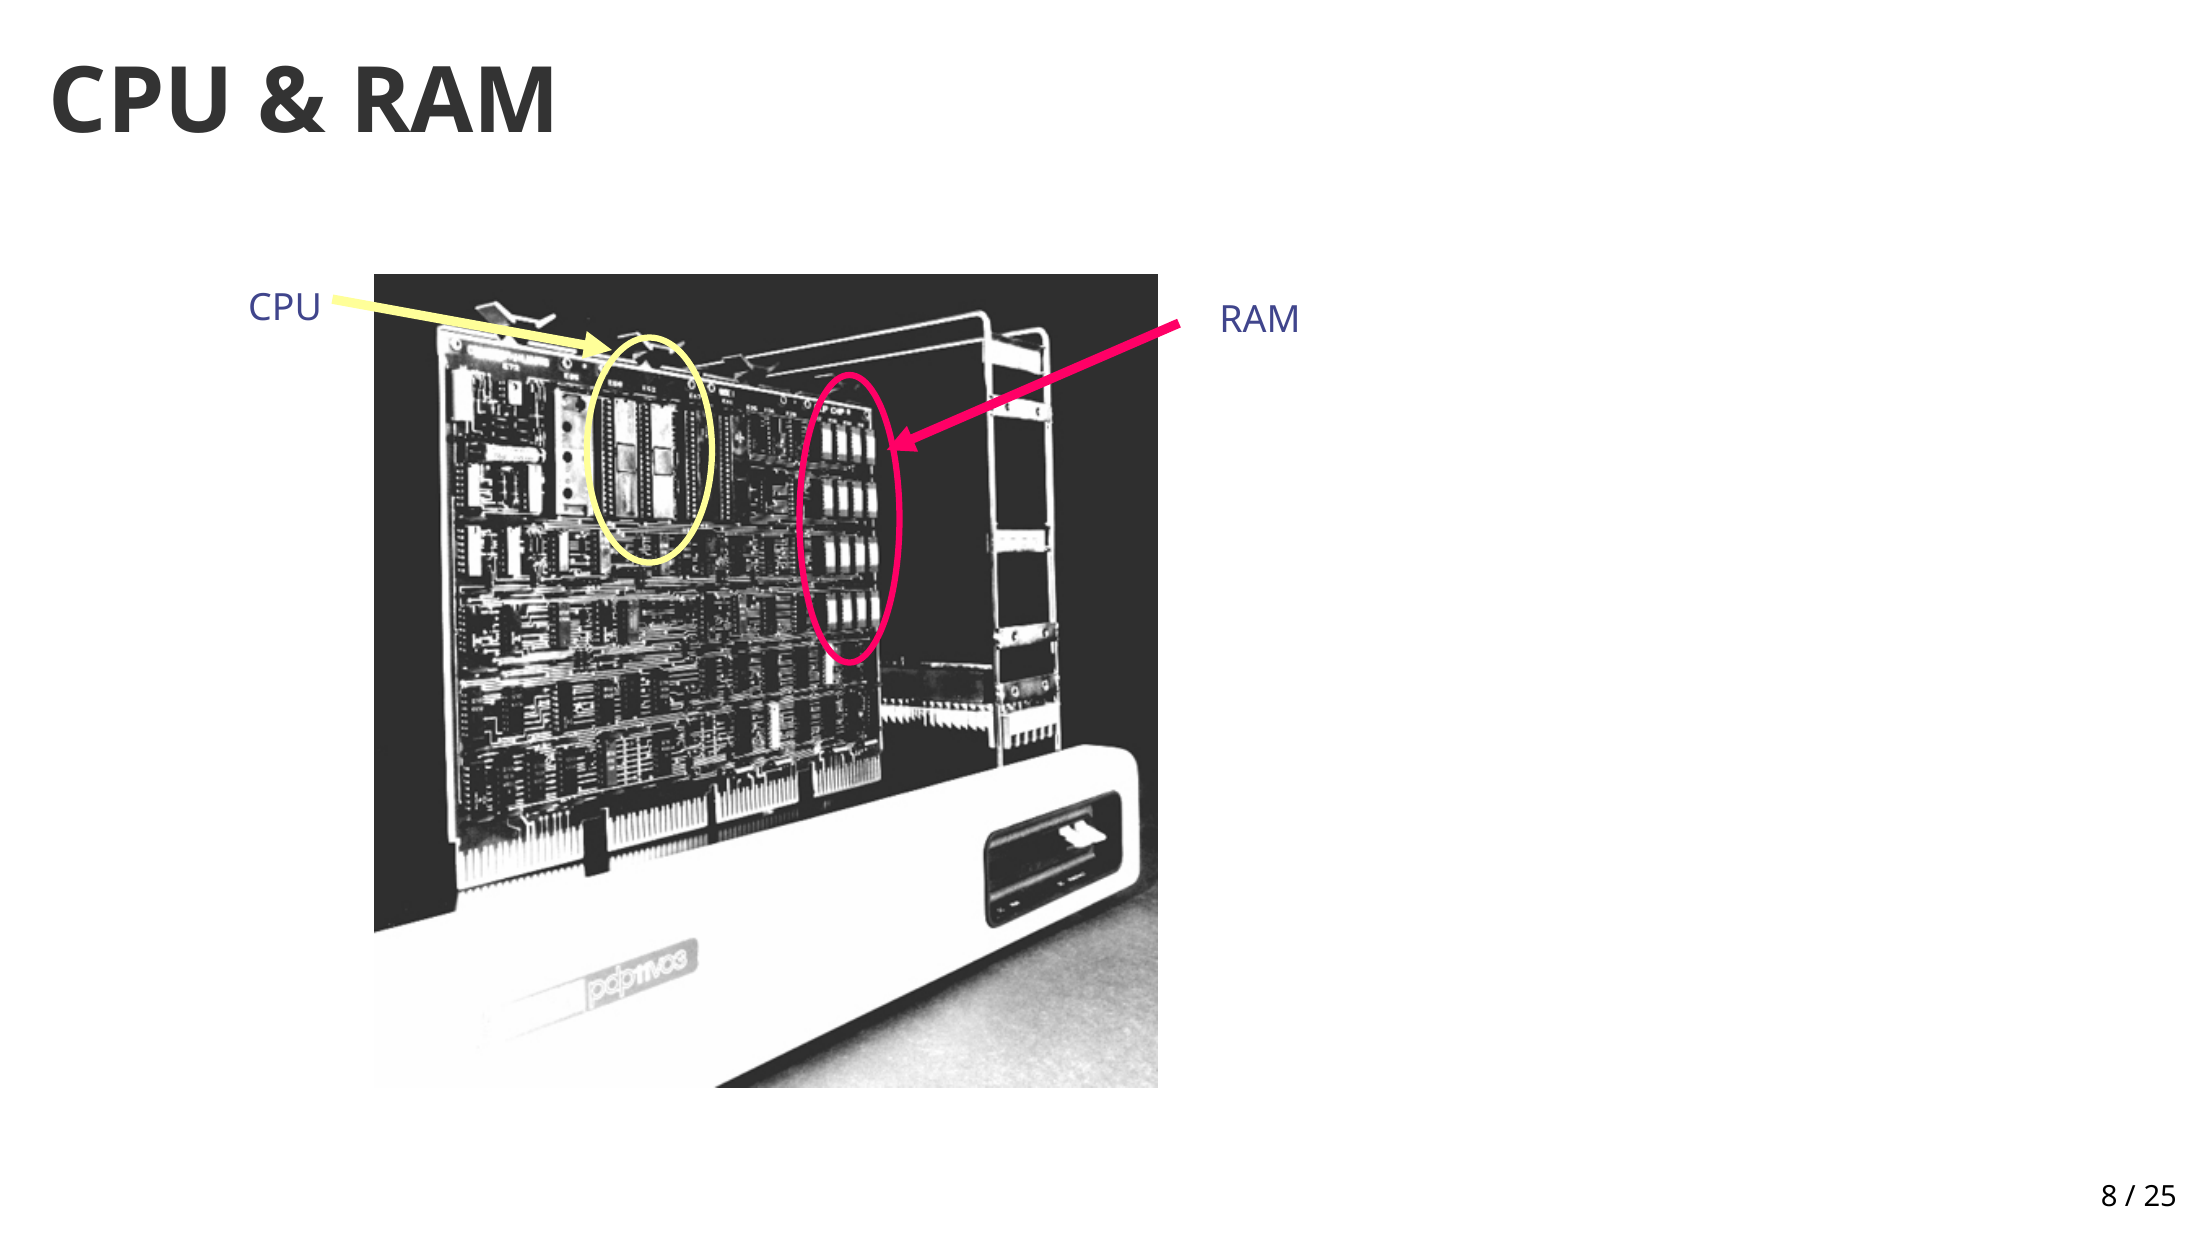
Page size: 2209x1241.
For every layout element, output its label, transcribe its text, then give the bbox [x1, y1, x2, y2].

picture [803, 379, 896, 659]
title CPU & RAM [48, 34, 2174, 160]
text_box CPU [197, 274, 337, 336]
text_box RAM [1169, 287, 1316, 348]
picture [374, 274, 1158, 1088]
